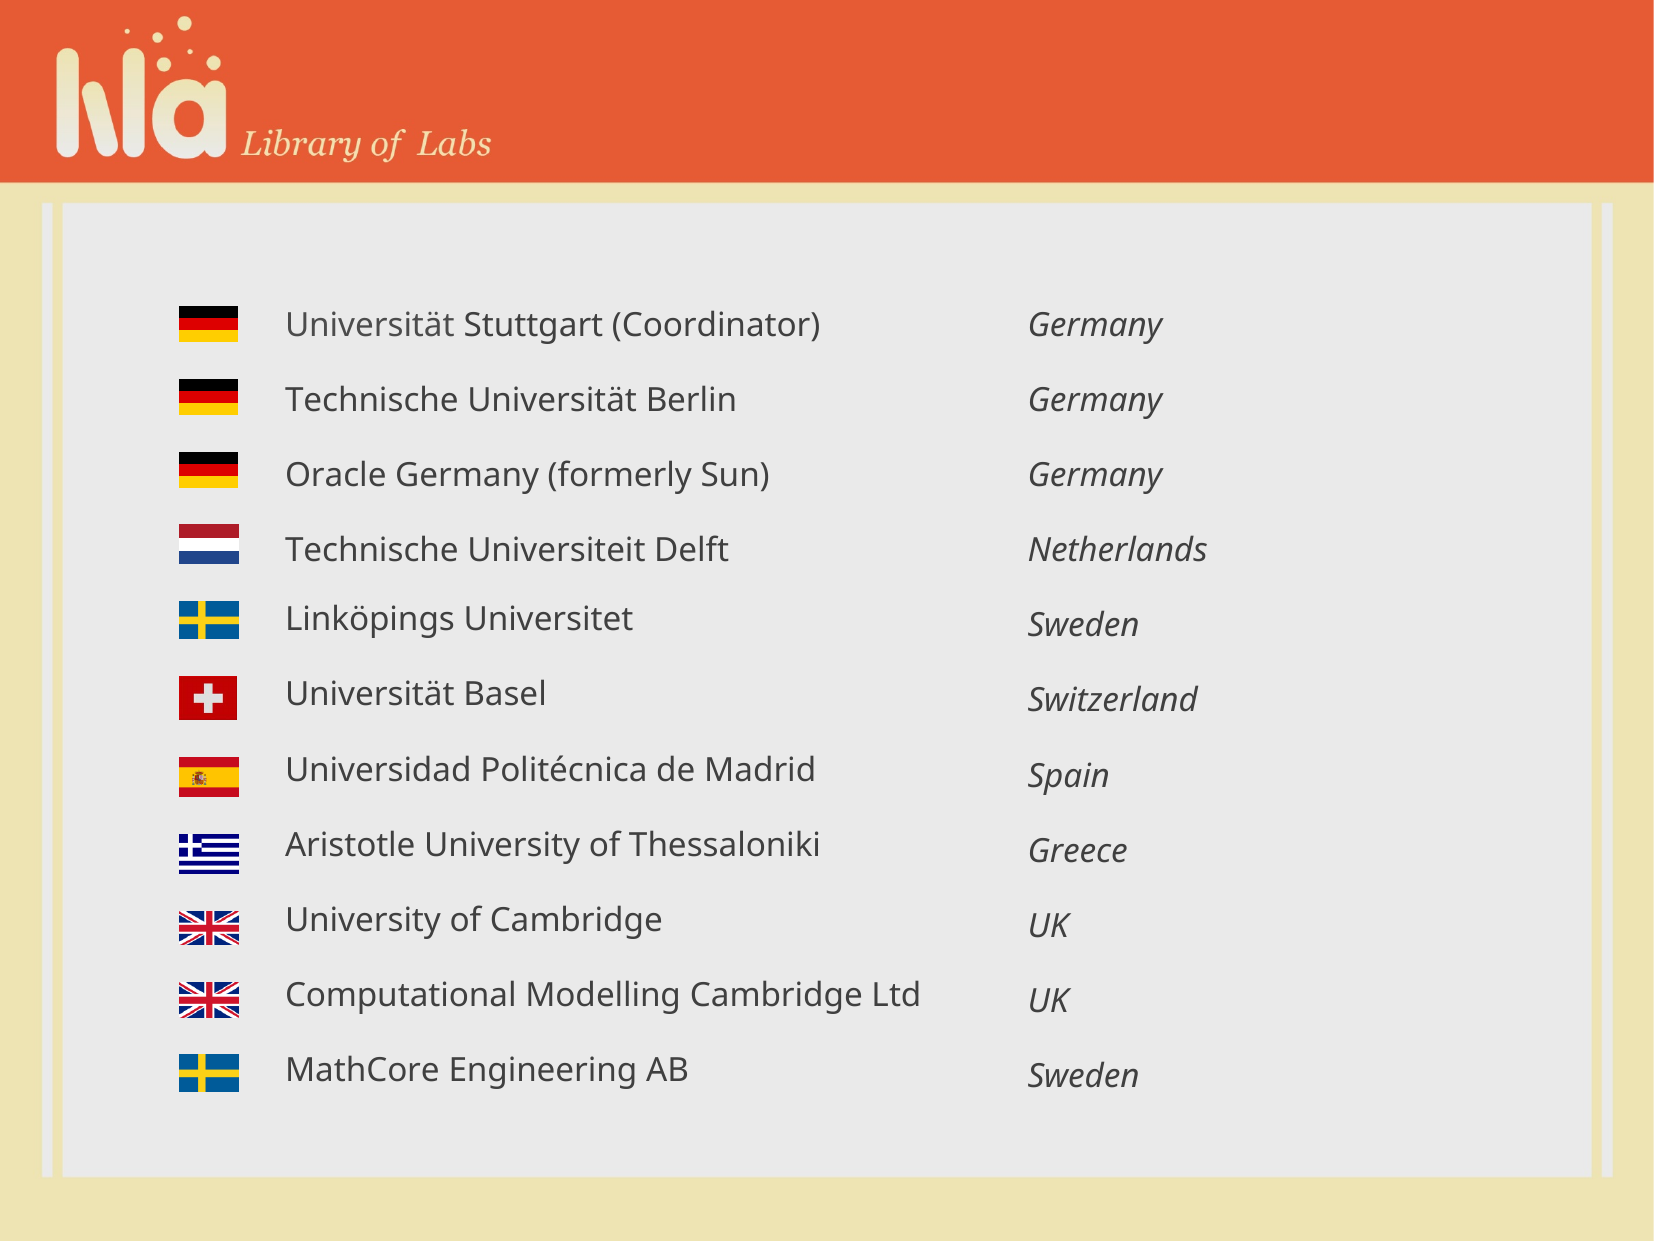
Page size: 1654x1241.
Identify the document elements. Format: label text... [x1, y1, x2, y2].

table_cell Computational Modelling Cambridge Ltd [270, 967, 1013, 1042]
table_cell Spain [1013, 742, 1428, 817]
table_cell Germany [1013, 441, 1428, 516]
table_cell Netherlands [1013, 516, 1428, 591]
table_cell Universität Basel [270, 666, 1013, 742]
table_cell Technische Universität Berlin [270, 366, 1013, 441]
picture [0, 0, 1654, 1241]
table_cell Switzerland [1013, 666, 1428, 742]
table_cell Sweden [1013, 591, 1428, 666]
table_cell Oracle Germany (formerly Sun) [270, 441, 1013, 516]
table_cell University of Cambridge [270, 892, 1013, 967]
table_cell MathCore Engineering AB [270, 1042, 1013, 1117]
table_cell Aristotle University of Thessaloniki [270, 817, 1013, 892]
table_cell UK [1013, 892, 1428, 967]
table_header Germany [1013, 291, 1428, 366]
table_cell Linköpings Universitet [270, 591, 1013, 666]
table_cell UK [1013, 967, 1428, 1042]
table_cell Sweden [1013, 1042, 1428, 1117]
table_cell Greece [1013, 817, 1428, 892]
table_header Universität Stuttgart (Coordinator) [270, 291, 1013, 366]
table_cell Germany [1013, 366, 1428, 441]
table_cell Universidad Politécnica de Madrid [270, 742, 1013, 817]
table_cell Technische Universiteit Delft [270, 516, 1013, 591]
